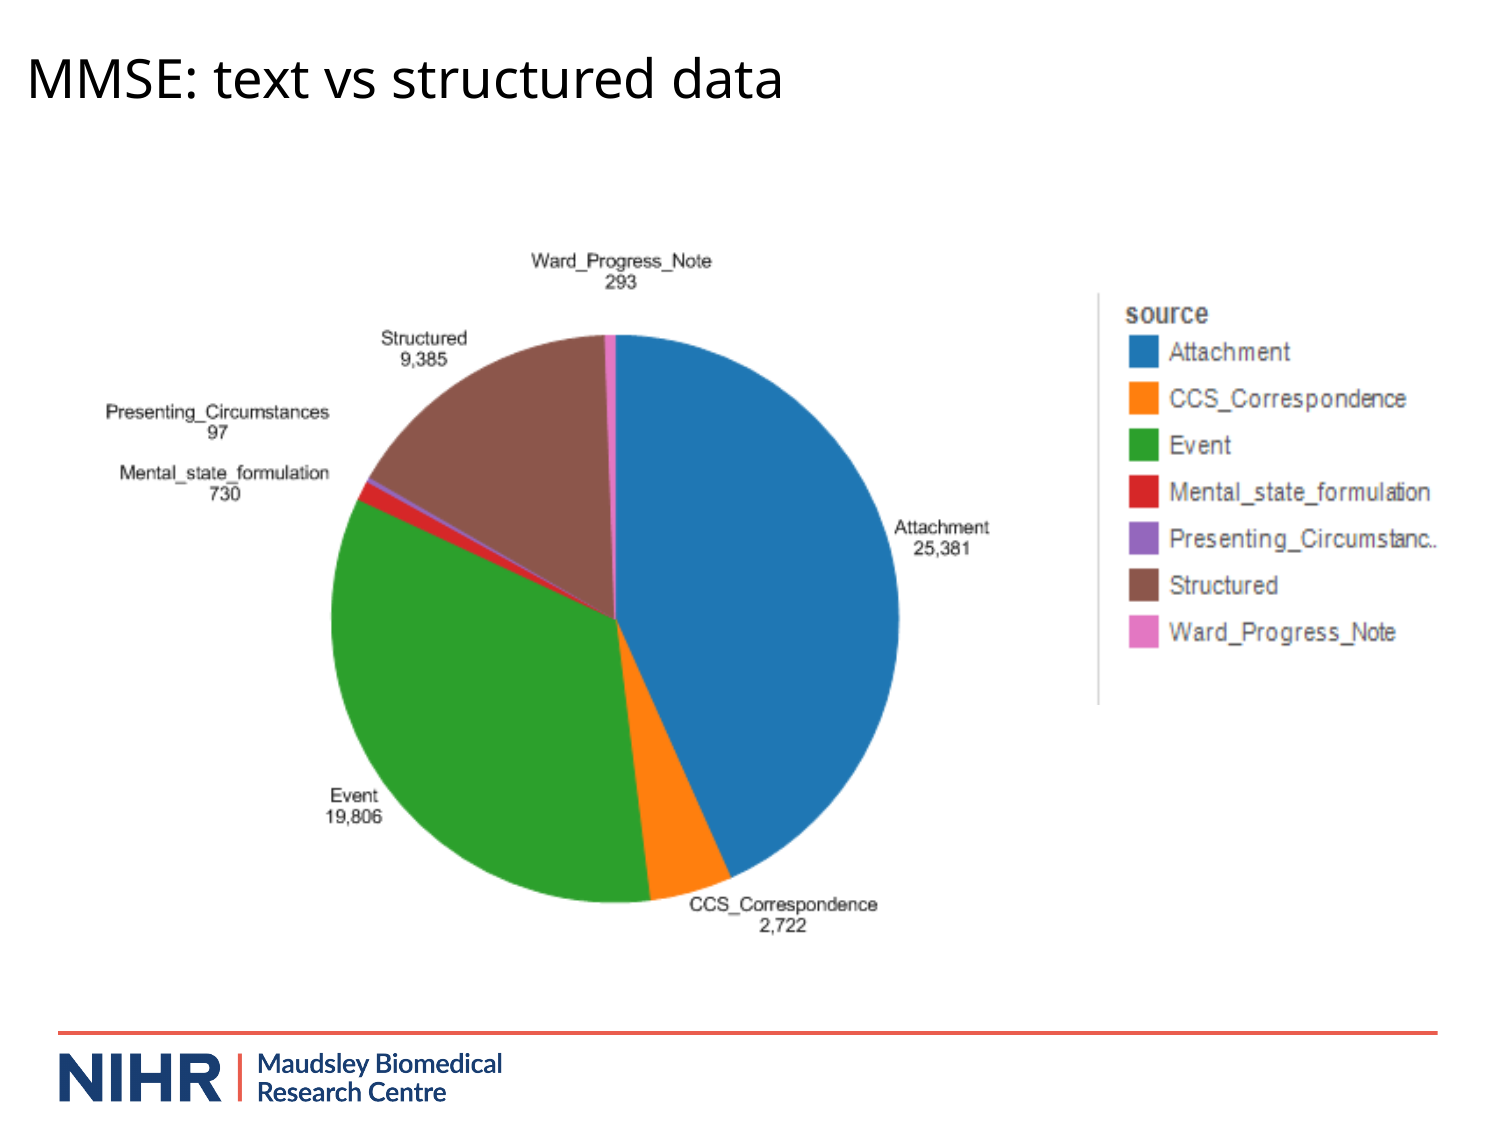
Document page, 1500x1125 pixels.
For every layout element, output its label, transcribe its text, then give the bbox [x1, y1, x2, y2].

picture [0, 233, 1447, 1125]
title MMSE: text vs structured data [11, 36, 1500, 138]
